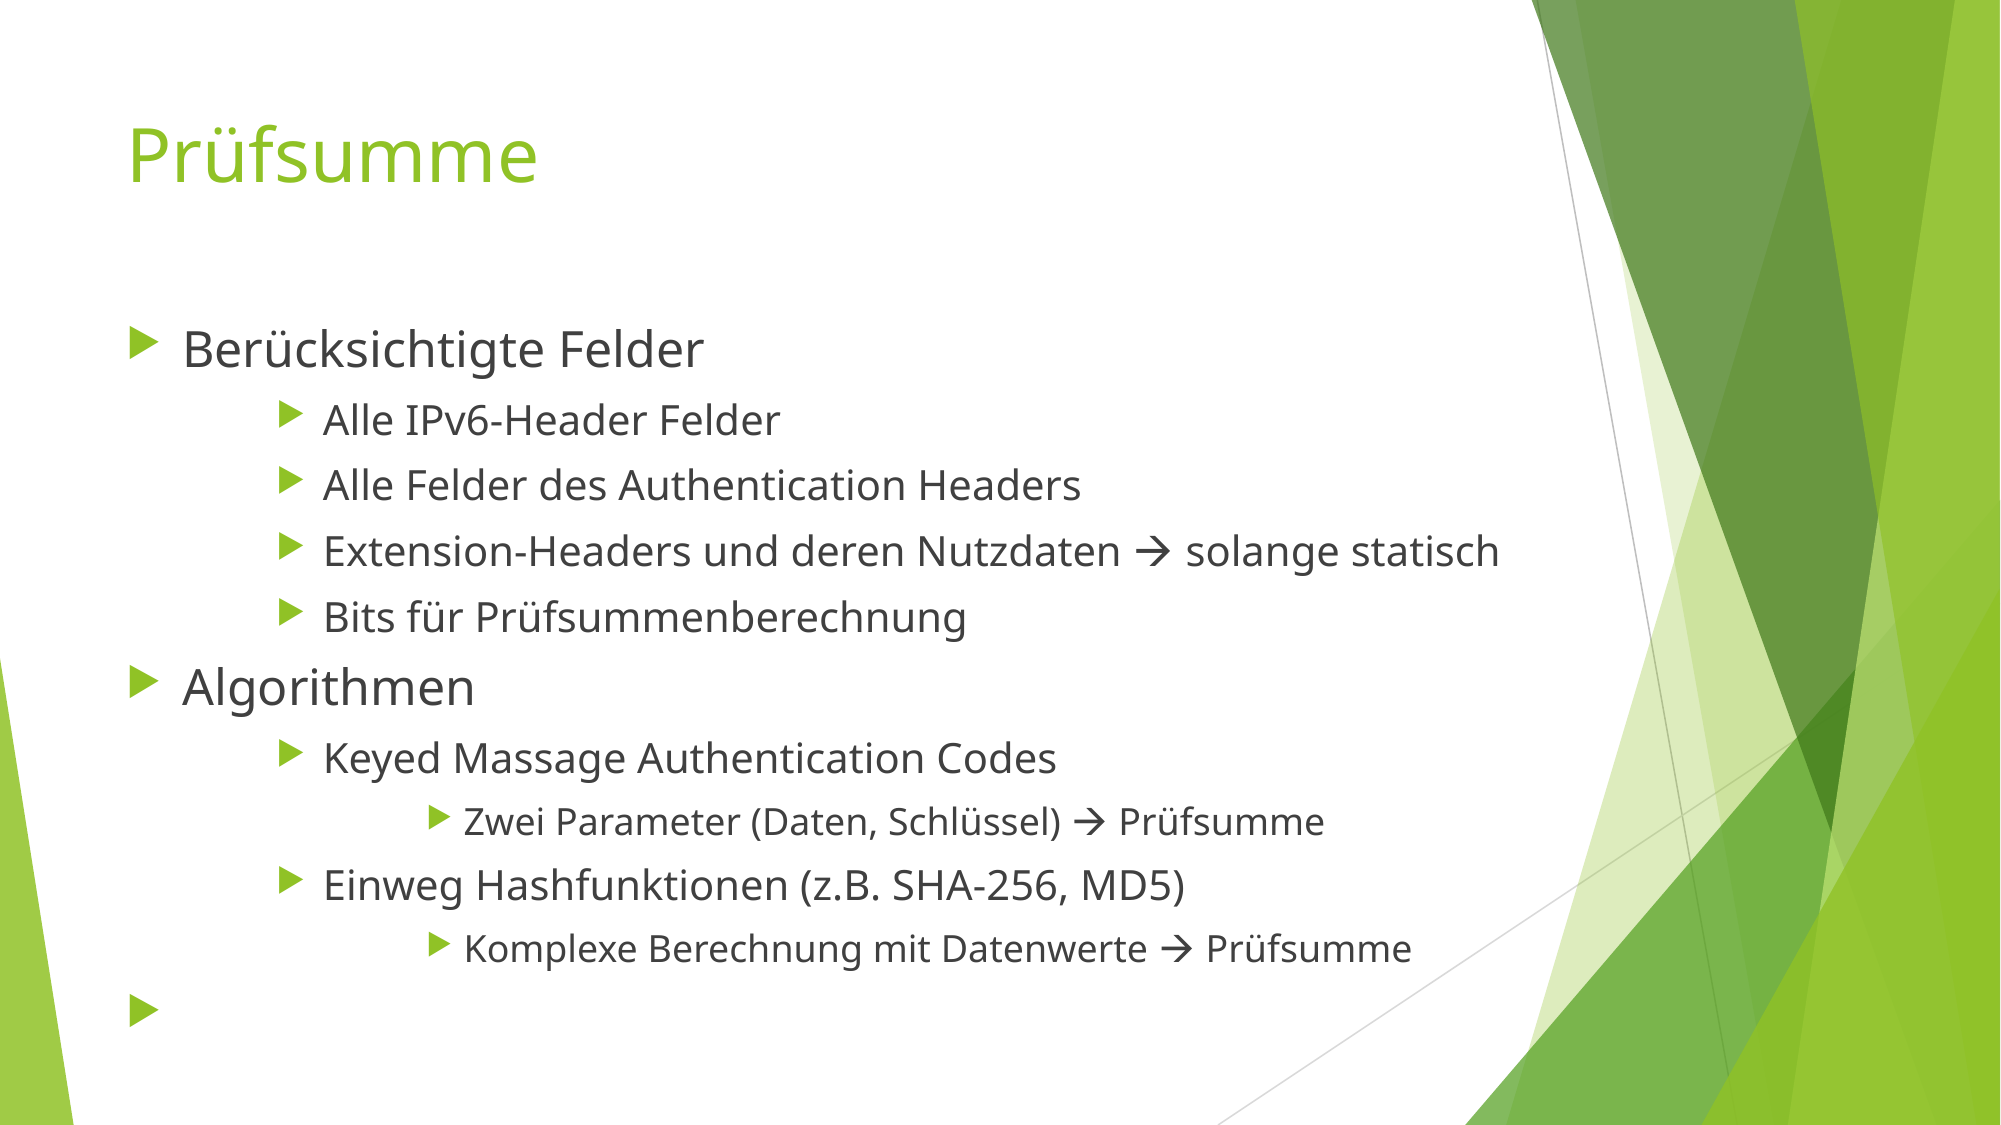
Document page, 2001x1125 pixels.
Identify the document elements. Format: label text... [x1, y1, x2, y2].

list Berücksichtigte Felder Alle IPv6-Header Felder Alle Felder des Authentication Headers Extension-Headers und deren Nutzdaten  solange statisch Bits für Prüfsummenberechnung Algorithmen Keyed Massage Authentication Codes Zwei Parameter (Daten, Schlüssel)  Prüfsumme Einweg Hashfunktionen (z.B. SHA-256, MD5) Komplexe Berechnung mit Datenwerte  Prüfsumme [111, 316, 1522, 992]
title Prüfsumme [111, 99, 1522, 316]
